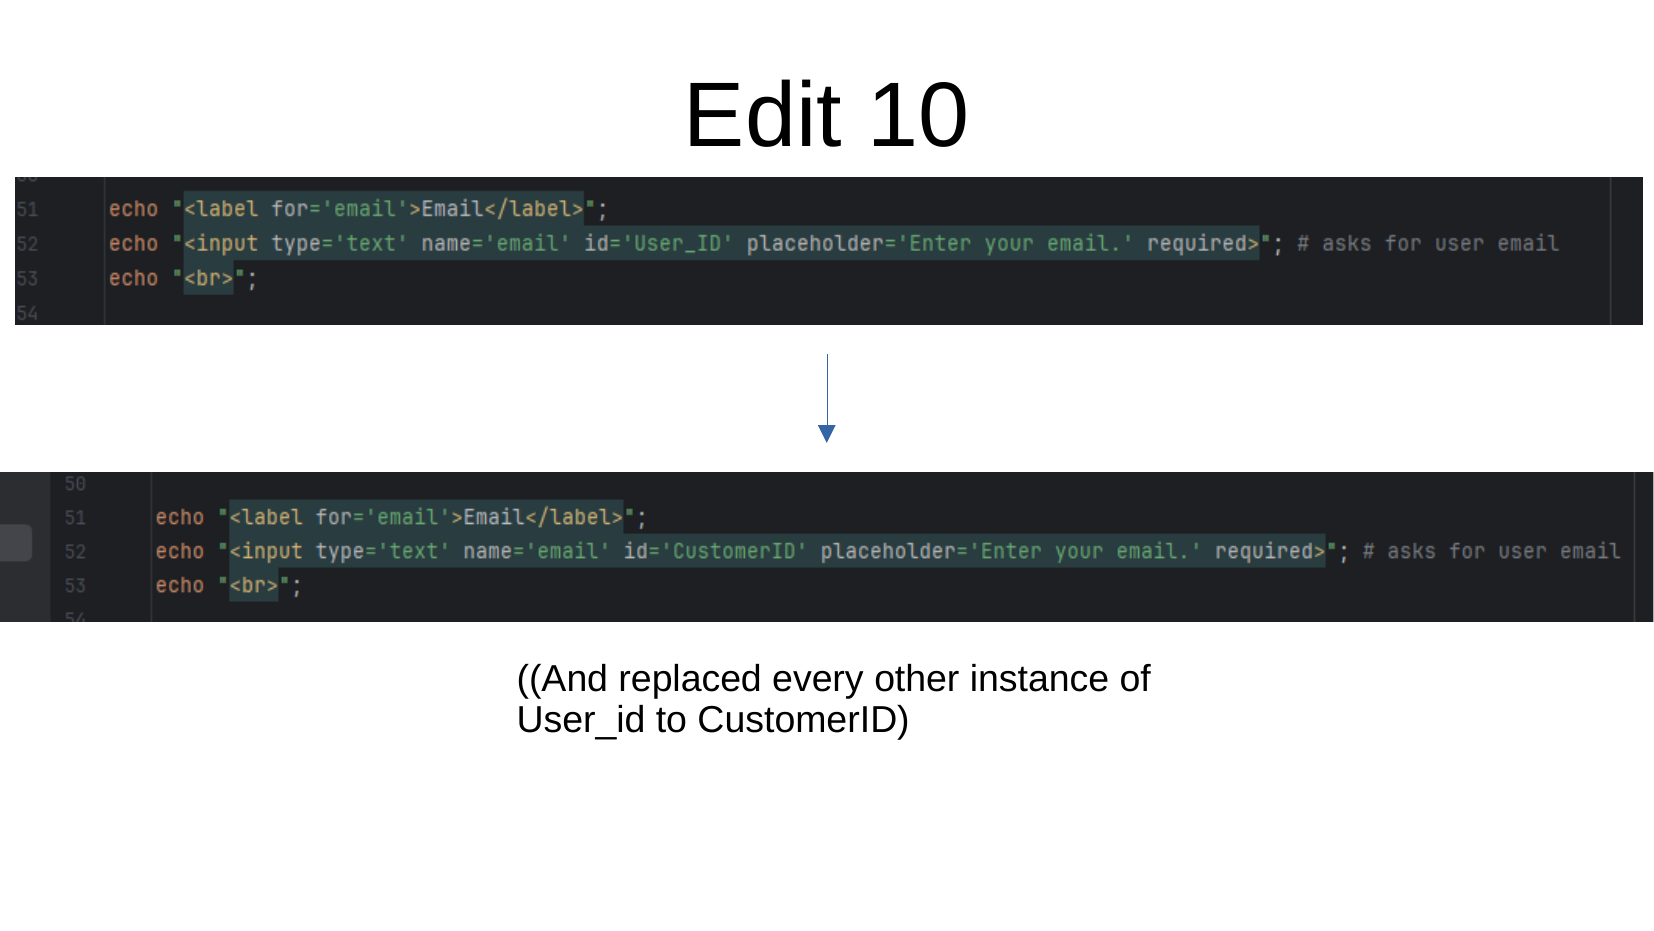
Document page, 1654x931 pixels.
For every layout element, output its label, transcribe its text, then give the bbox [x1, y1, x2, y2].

title Edit 10 [82, 37, 1571, 177]
picture [0, 472, 1654, 622]
picture [15, 177, 1643, 325]
text_box ((And replaced every other instance of User_id to CustomerID) [501, 649, 1182, 833]
